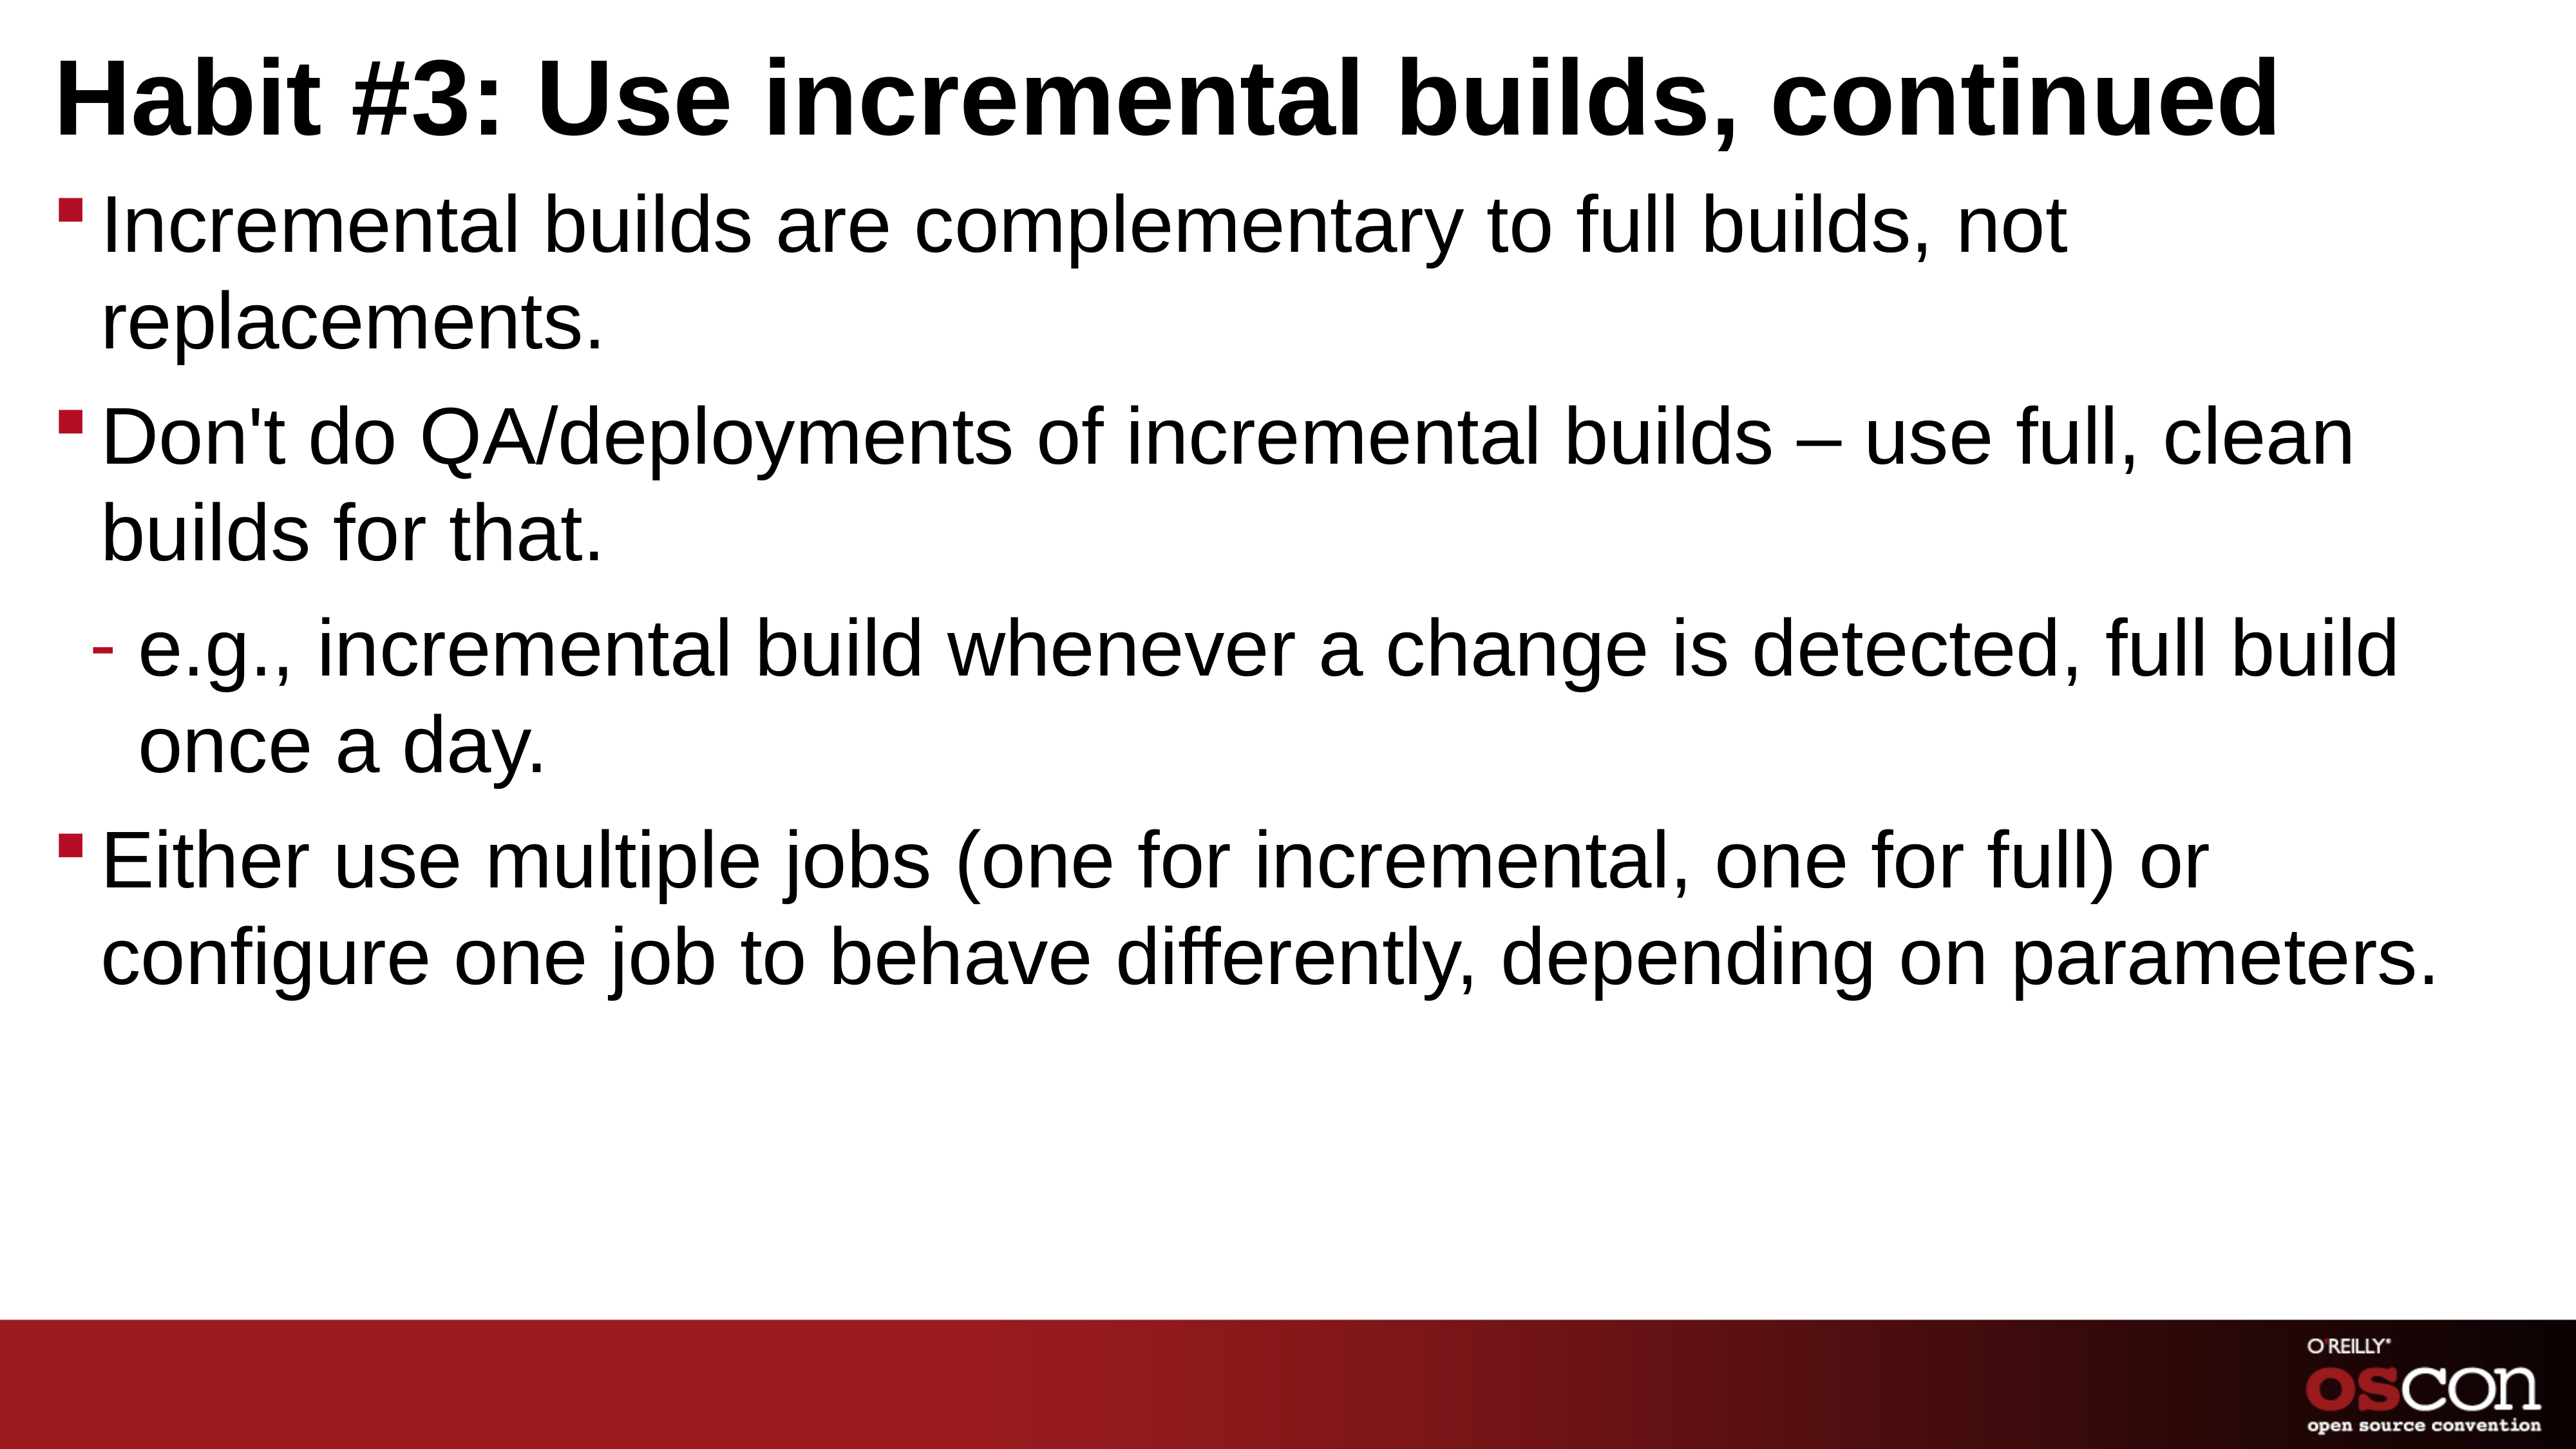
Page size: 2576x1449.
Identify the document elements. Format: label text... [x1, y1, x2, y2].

title Habit #3: Use incremental builds, continued [48, 17, 2514, 167]
list Incremental builds are complementary to full builds, not replacements. Don't do QA/deployments of incremental builds – use full, clean builds for that. e.g., incremental build whenever a change is detected, full build once a day. Either use multiple jobs (one for incremental, one for full) or configure one job to behave differently, depending on parameters. [46, 166, 2512, 1449]
picture [0, 0, 2576, 1449]
